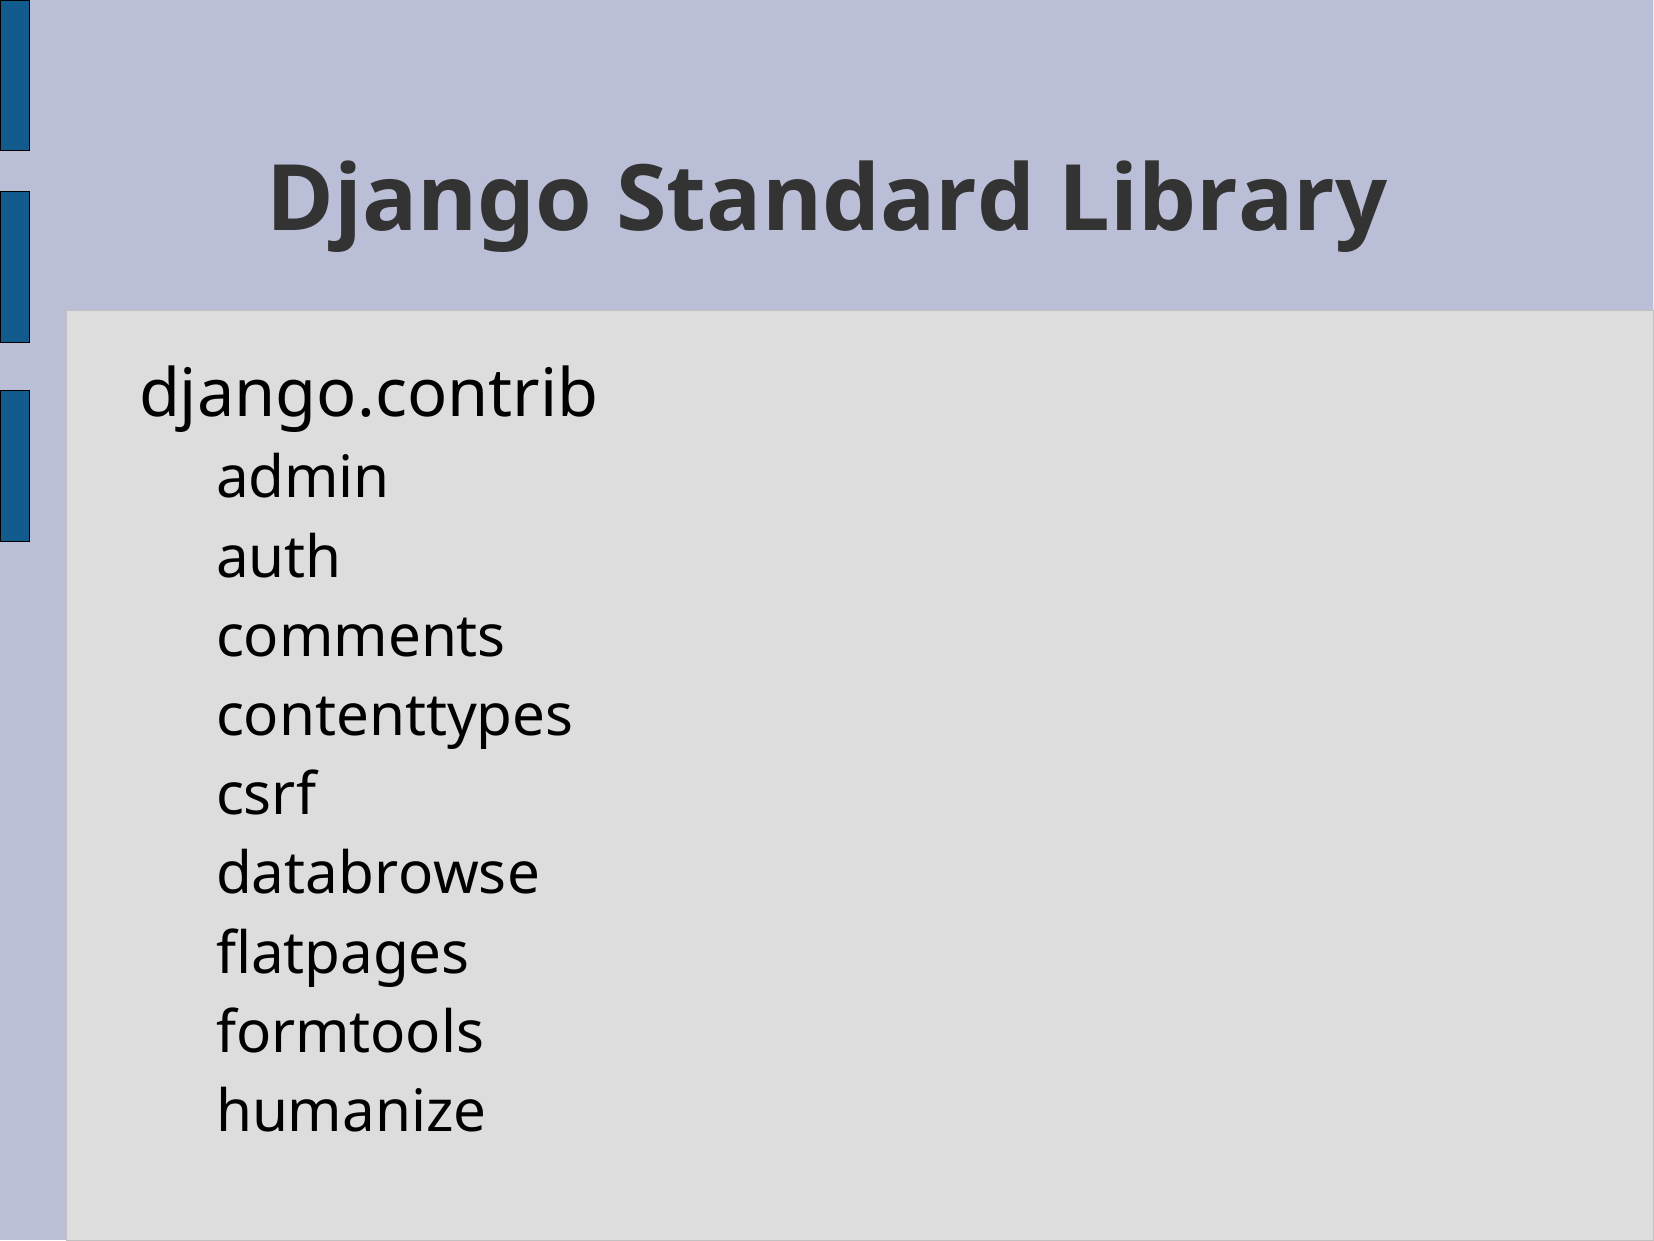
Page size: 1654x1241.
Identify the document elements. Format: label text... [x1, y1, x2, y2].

title Django Standard Library [121, 98, 1534, 291]
list django.contrib admin auth comments contenttypes csrf databrowse flatpages formtools humanize [121, 344, 1534, 1112]
